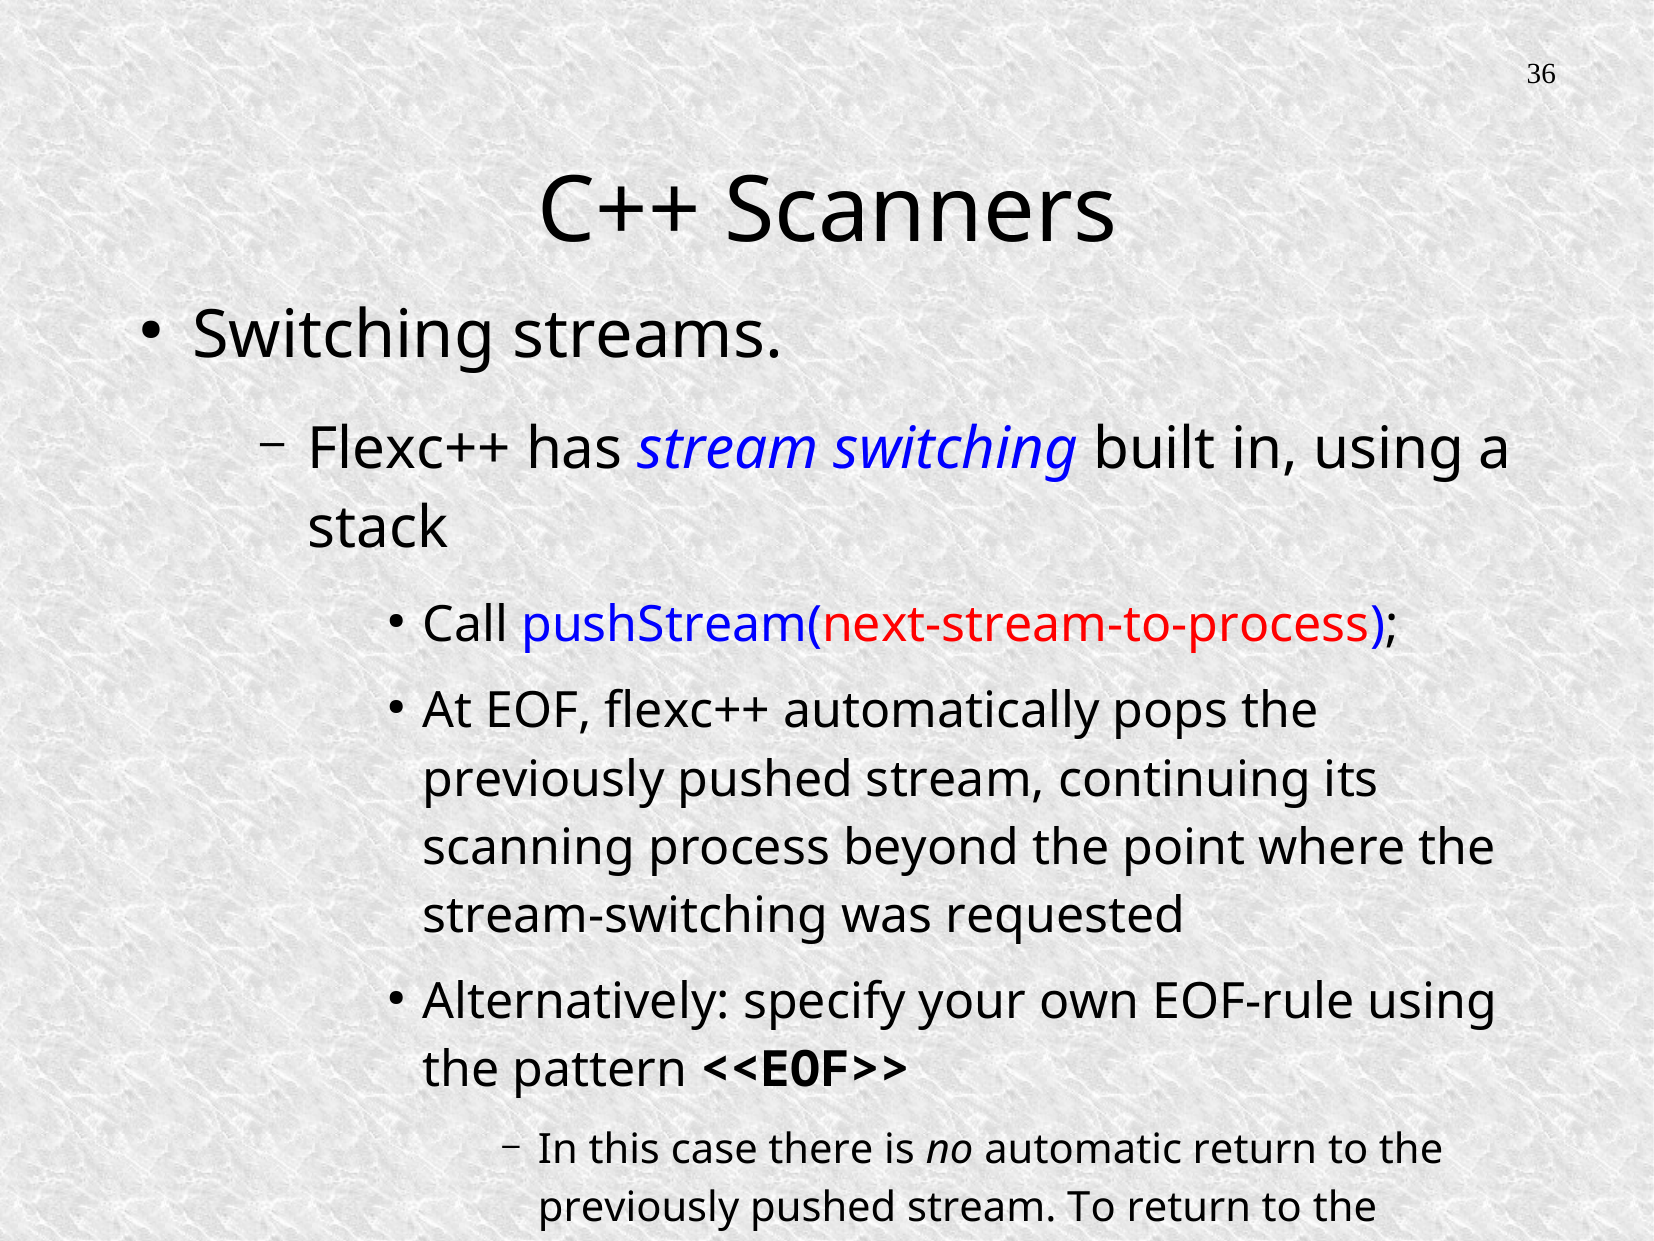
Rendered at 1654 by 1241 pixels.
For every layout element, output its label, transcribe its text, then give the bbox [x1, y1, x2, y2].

list Switching streams. Flexc++ has stream switching built in, using a stack Call pushStream(next-stream-to-process); At EOF, flexc++ automatically pops the previously pushed stream, continuing its scanning process beyond the point where the stream-switching was requested Alternatively: specify your own EOF-rule using the pattern <<EOF>> In this case there is no automatic return to the previously pushed stream. To return to the previously pushed stream popStream() can be called. [121, 285, 1534, 1207]
title C++ Scanners [121, 102, 1534, 285]
picture [0, 0, 1654, 1241]
